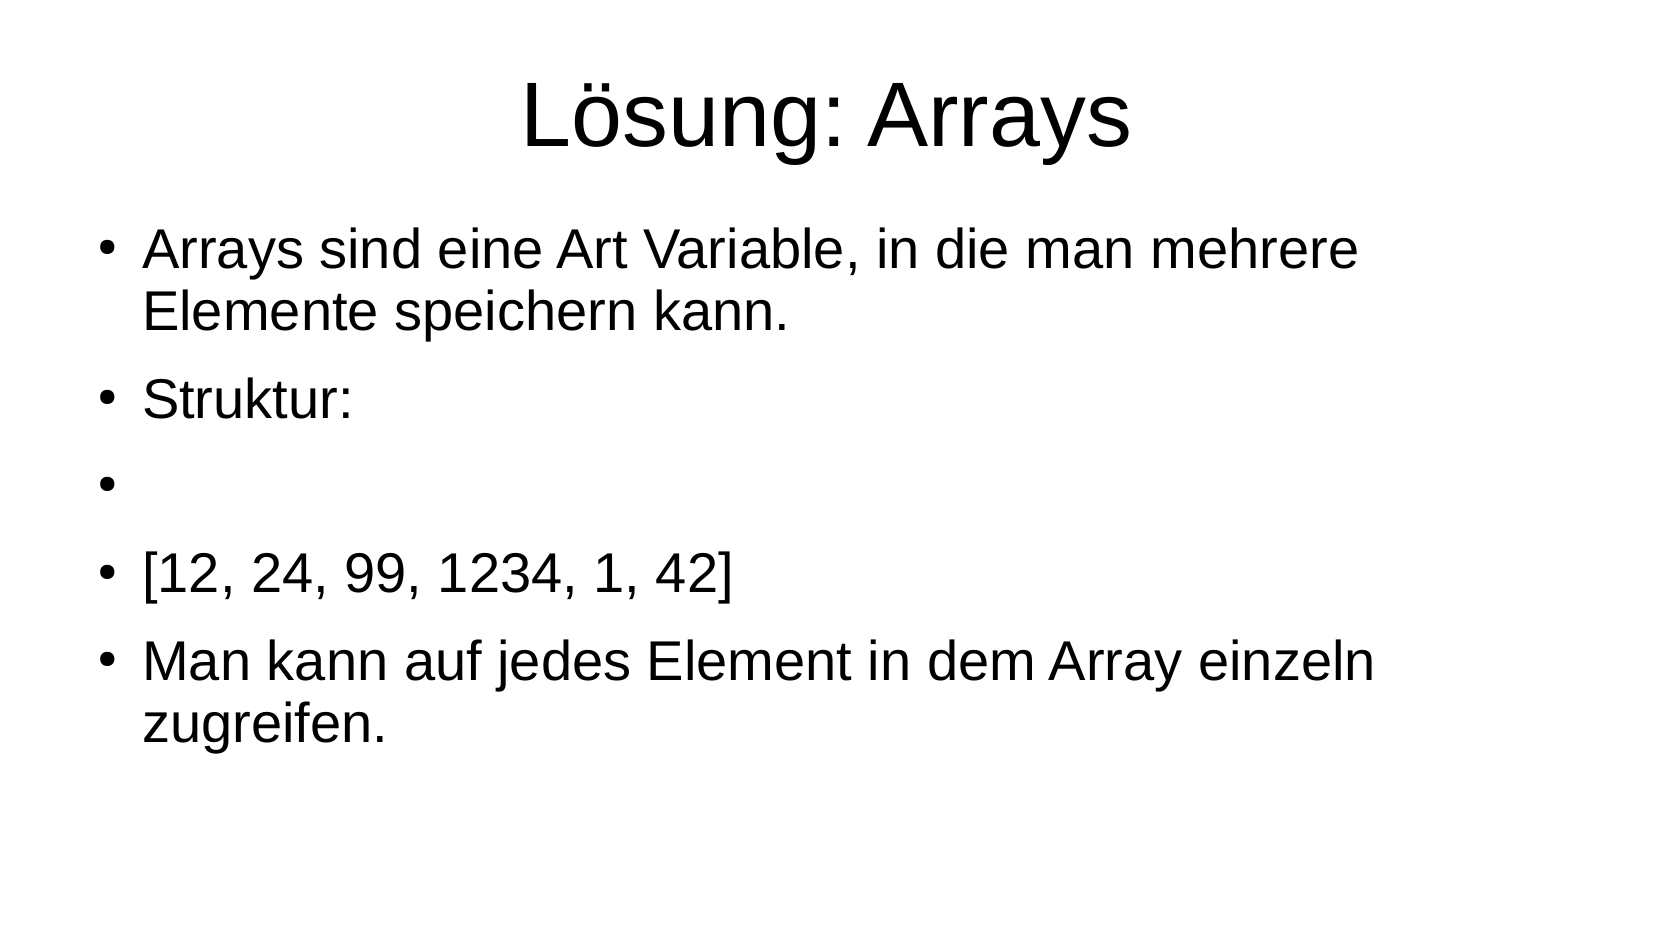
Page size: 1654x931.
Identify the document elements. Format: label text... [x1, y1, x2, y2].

title Lösung: Arrays [82, 37, 1571, 193]
list Arrays sind eine Art Variable, in die man mehrere Elemente speichern kann. Struktur: [12, 24, 99, 1234, 1, 42] Man kann auf jedes Element in dem Array einzeln zugreifen. [82, 217, 1571, 758]
